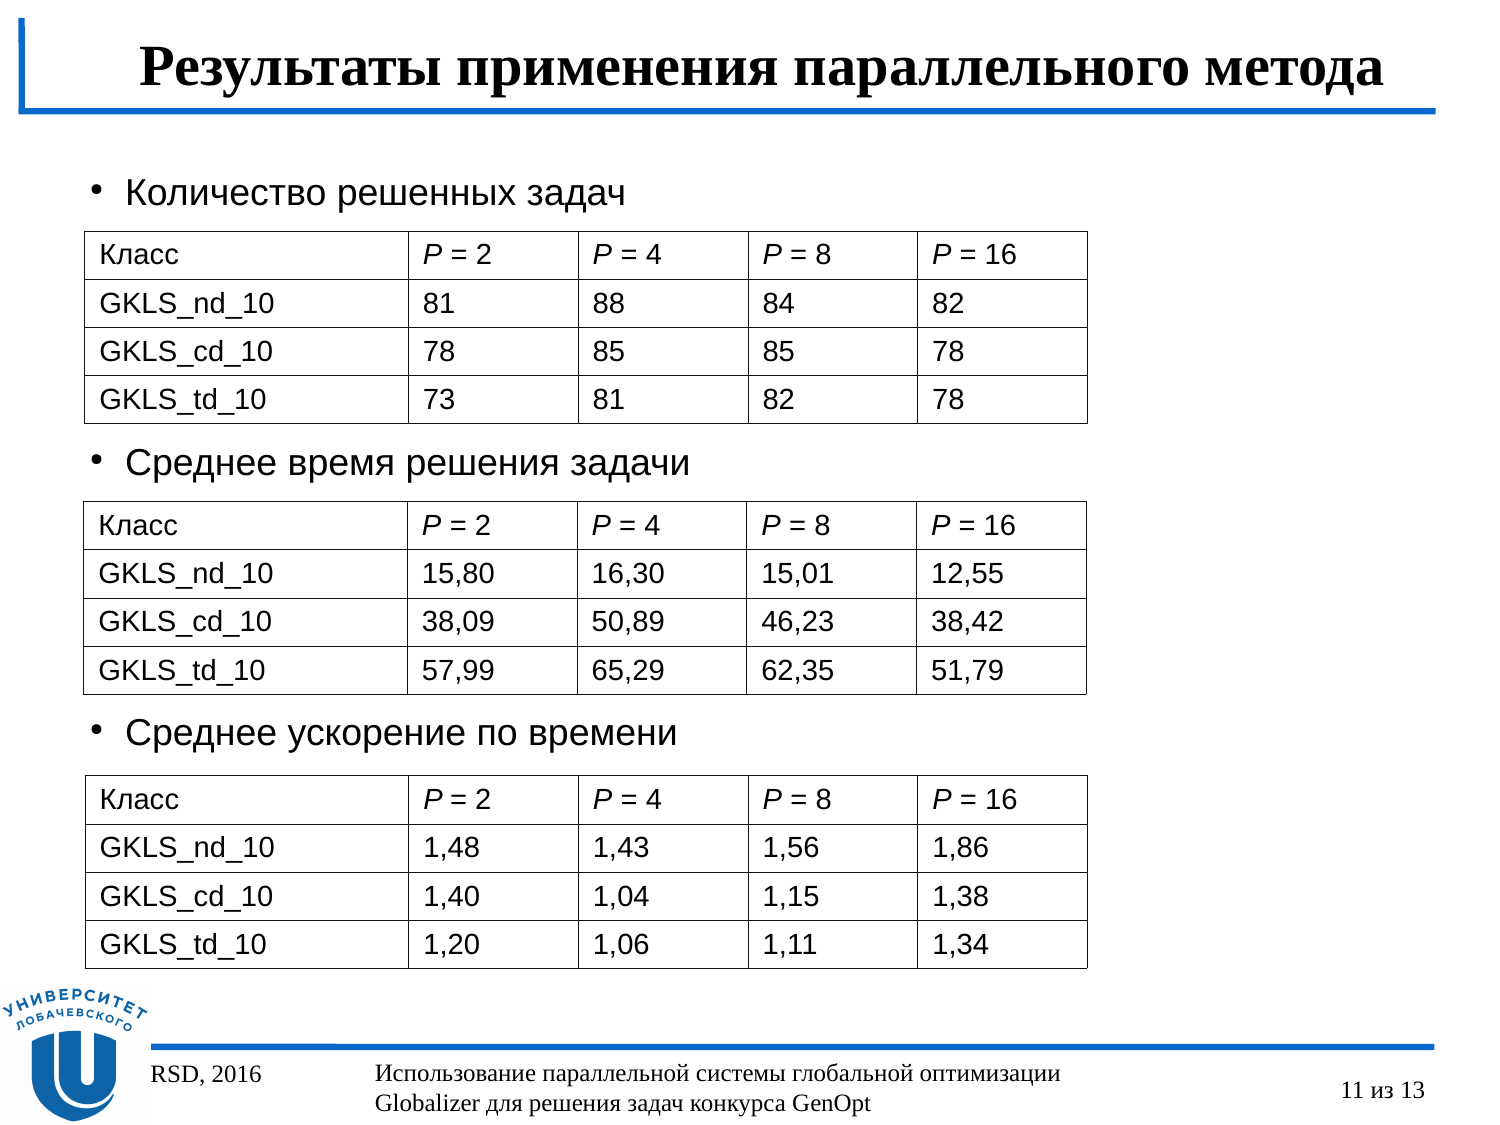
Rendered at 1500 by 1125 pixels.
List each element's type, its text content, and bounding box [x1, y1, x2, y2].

table_cell 65,29 [578, 647, 746, 694]
table_header P = 16 [918, 232, 1087, 279]
table_cell 12,55 [917, 550, 1086, 598]
table_header P = 2 [409, 776, 578, 824]
table_cell 38,42 [917, 599, 1086, 646]
table_cell GKLS_nd_10 [84, 550, 407, 598]
table_cell 57,99 [408, 647, 577, 694]
table_cell GKLS_nd_10 [85, 280, 408, 327]
table_header P = 2 [408, 502, 577, 549]
table_cell 1,34 [918, 921, 1087, 968]
table_cell 82 [918, 280, 1087, 327]
table_cell 15,80 [408, 550, 577, 598]
table_cell 1,38 [918, 873, 1087, 920]
table_header Класс [86, 776, 408, 824]
table_header P = 8 [747, 502, 916, 549]
table_cell 50,89 [578, 599, 746, 646]
table_cell 84 [749, 280, 917, 327]
table_cell 73 [409, 376, 578, 423]
table_cell 1,86 [918, 825, 1087, 872]
table_cell GKLS_cd_10 [84, 599, 407, 646]
table_header P = 4 [579, 232, 748, 279]
table_cell GKLS_cd_10 [85, 328, 408, 375]
table_header Класс [85, 232, 408, 279]
table_header P = 2 [409, 232, 578, 279]
table_header P = 8 [749, 232, 917, 279]
table_cell 81 [579, 376, 748, 423]
table_cell 78 [918, 328, 1087, 375]
table_cell 88 [579, 280, 748, 327]
table_cell GKLS_cd_10 [86, 873, 408, 920]
table_cell 1,04 [579, 873, 748, 920]
table_cell 78 [409, 328, 578, 375]
table_header Класс [84, 502, 407, 549]
table_cell 1,43 [579, 825, 748, 872]
table_cell 1,56 [749, 825, 917, 872]
table_cell GKLS_td_10 [84, 647, 407, 694]
table_cell GKLS_td_10 [85, 376, 408, 423]
table_cell 1,06 [579, 921, 748, 968]
table_cell 78 [918, 376, 1087, 423]
text_box Количество решенных задач Среднее время решения задачи Среднее ускорение по времени [74, 160, 1425, 976]
table_cell 62,35 [747, 647, 916, 694]
table_cell GKLS_td_10 [86, 921, 408, 968]
table_cell 38,09 [408, 599, 577, 646]
table_cell 16,30 [578, 550, 746, 598]
table_header P = 4 [578, 502, 746, 549]
table_header P = 8 [749, 776, 917, 824]
table_cell 1,11 [749, 921, 917, 968]
table_cell 81 [409, 280, 578, 327]
table_cell 51,79 [917, 647, 1086, 694]
table_cell 1,15 [749, 873, 917, 920]
table_cell 1,40 [409, 873, 578, 920]
table_cell 46,23 [747, 599, 916, 646]
text_box [45, 147, 1396, 853]
table_cell 82 [749, 376, 917, 423]
table_header P = 16 [918, 776, 1087, 824]
table_cell 15,01 [747, 550, 916, 598]
text_box Результаты применения параллельного метода [124, 24, 1400, 100]
picture [0, 984, 151, 1125]
table_header P = 16 [917, 502, 1086, 549]
table_cell 85 [749, 328, 917, 375]
table_cell 85 [579, 328, 748, 375]
table_header P = 4 [579, 776, 748, 824]
table_cell GKLS_nd_10 [86, 825, 408, 872]
table_cell 1,20 [409, 921, 578, 968]
table_cell 1,48 [409, 825, 578, 872]
